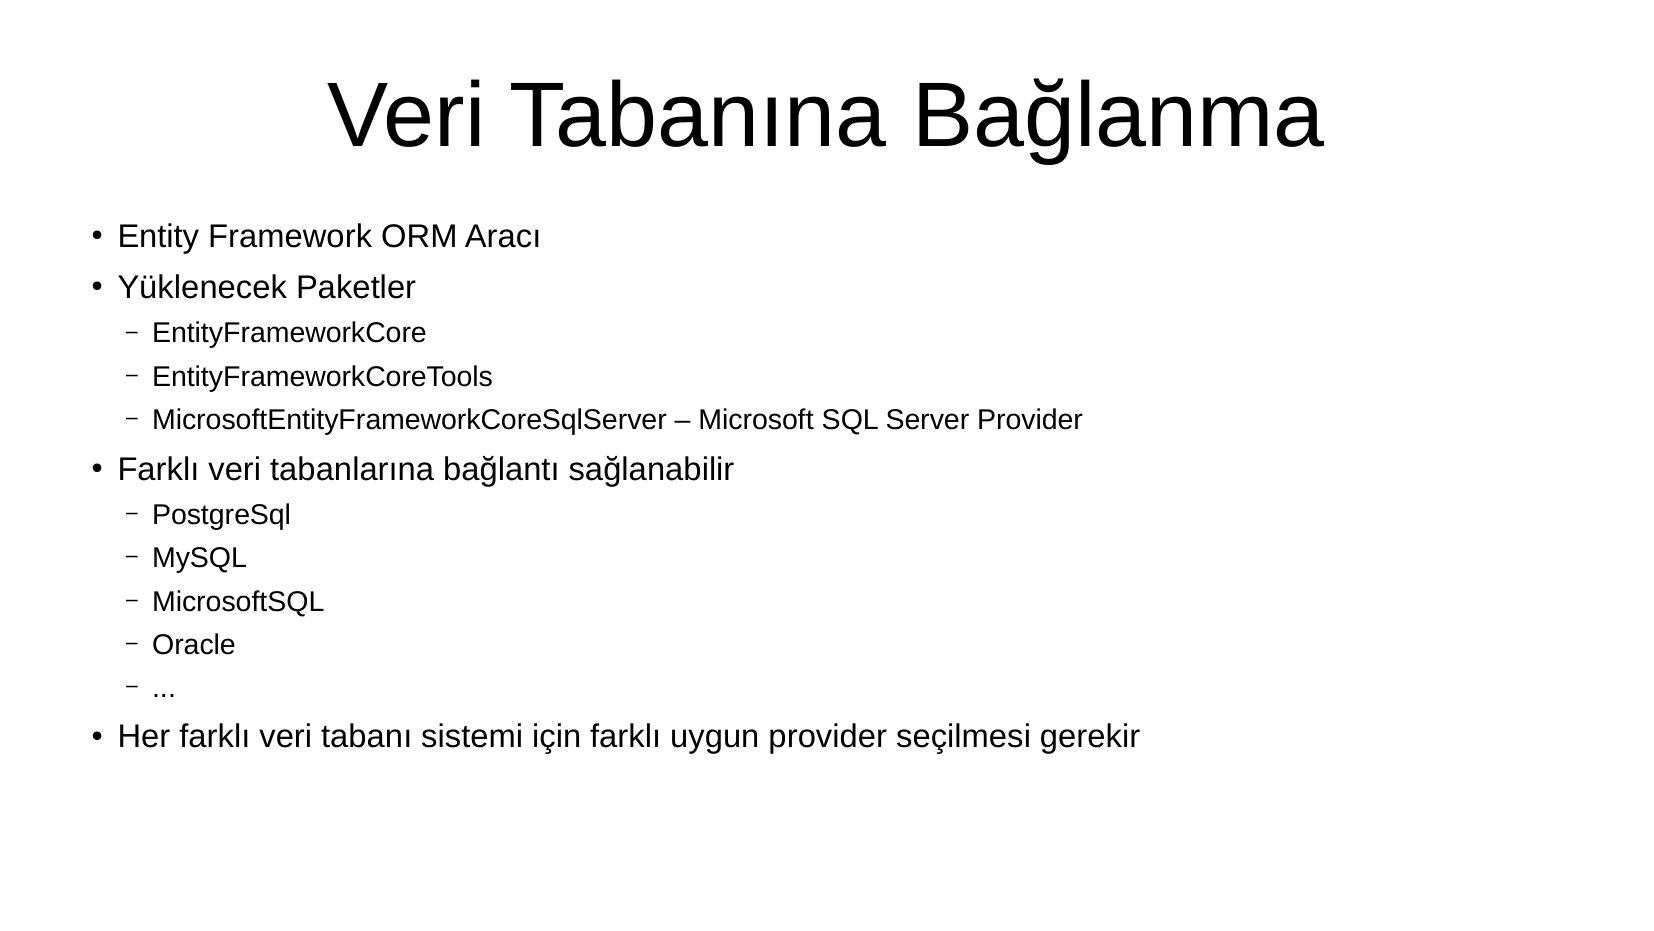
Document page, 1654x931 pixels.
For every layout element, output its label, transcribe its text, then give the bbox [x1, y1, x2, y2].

title Veri Tabanına Bağlanma [82, 37, 1571, 193]
list Entity Framework ORM Aracı Yüklenecek Paketler EntityFrameworkCore EntityFrameworkCoreTools MicrosoftEntityFrameworkCoreSqlServer – Microsoft SQL Server Provider Farklı veri tabanlarına bağlantı sağlanabilir PostgreSql MySQL MicrosoftSQL Oracle ... Her farklı veri tabanı sistemi için farklı uygun provider seçilmesi gerekir [82, 217, 1571, 758]
